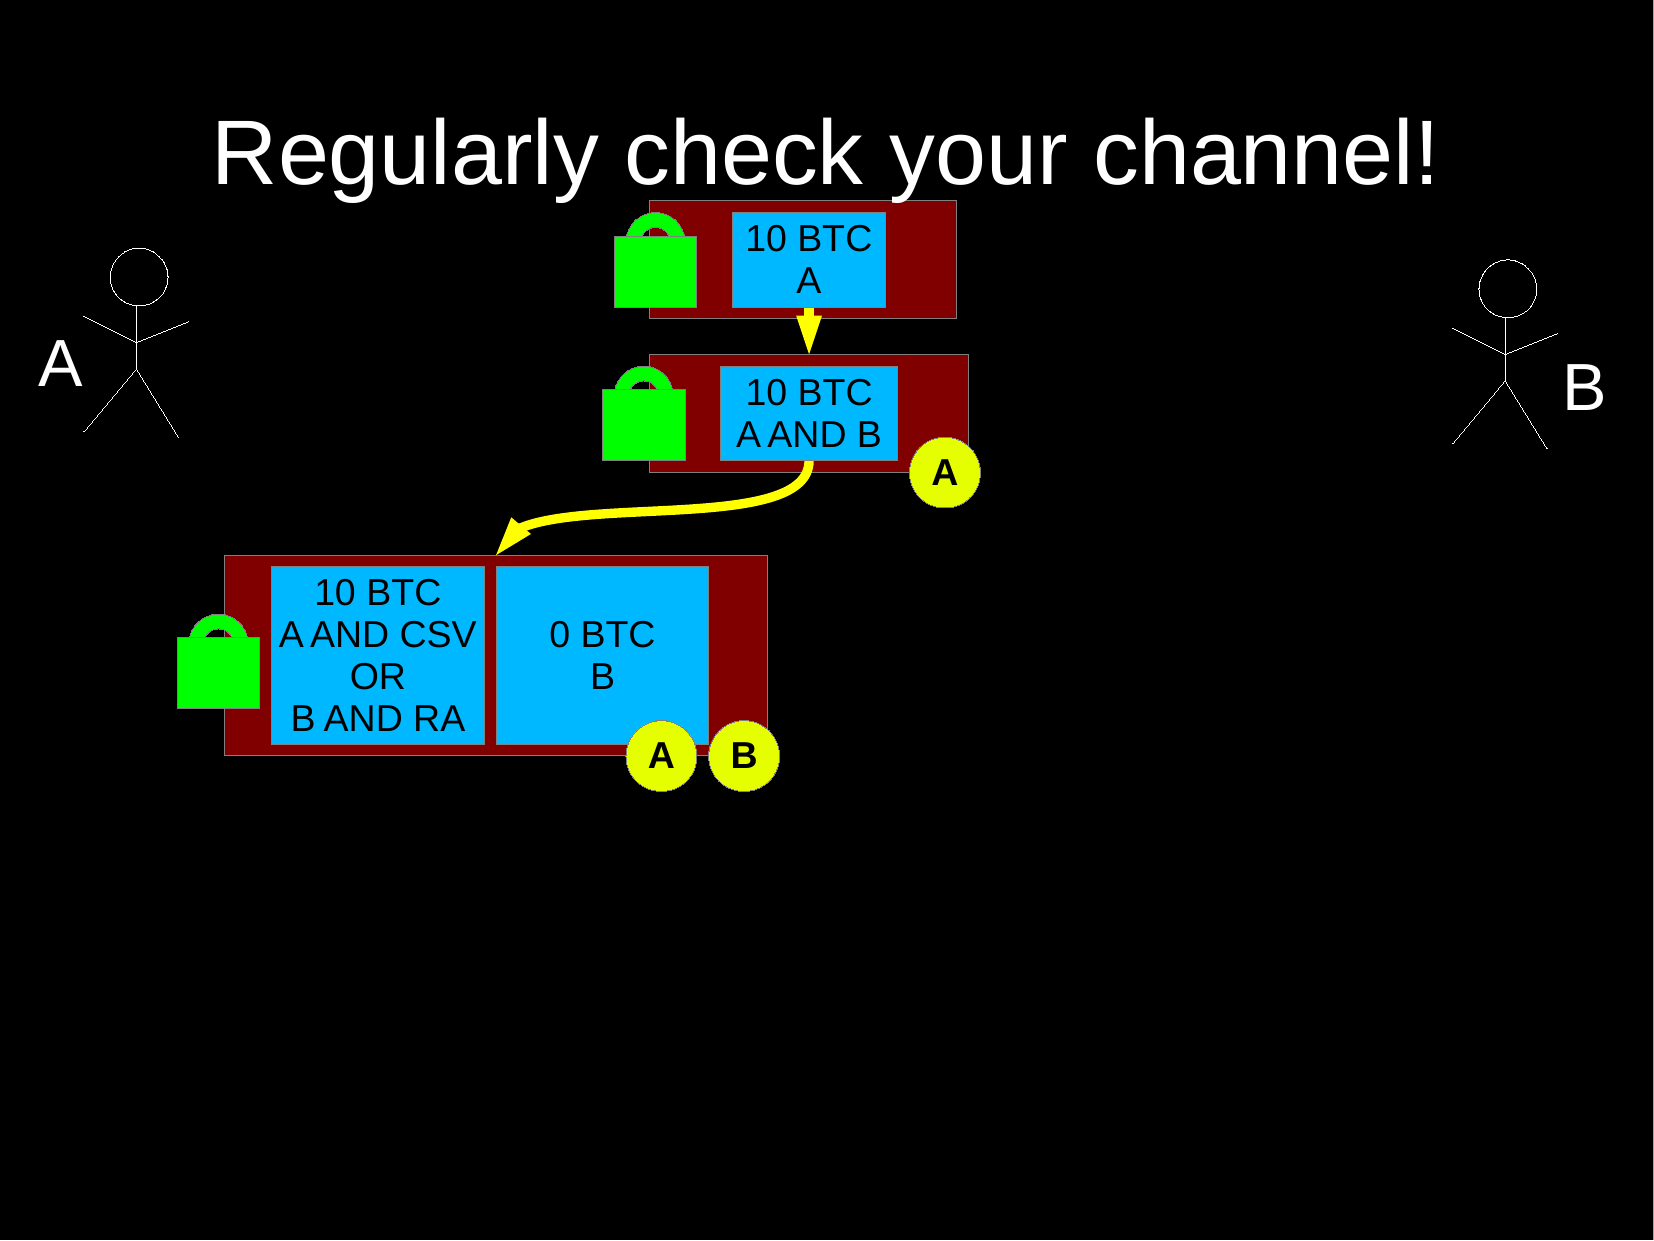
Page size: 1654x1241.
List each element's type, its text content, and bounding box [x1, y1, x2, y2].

text_box [814, 257, 957, 319]
text_box B [708, 720, 780, 792]
text_box A [23, 318, 98, 409]
text_box [177, 555, 768, 756]
text_box [602, 354, 969, 473]
text_box 10 BTC A AND B [720, 366, 898, 461]
text_box 10 BTC A AND CSV OR B AND RA [271, 566, 485, 745]
text_box A [625, 720, 697, 792]
text_box B [1547, 342, 1622, 432]
title Regularly check your channel! [82, 49, 1571, 257]
text_box 0 BTC B [496, 566, 709, 745]
text_box 10 BTC A [732, 257, 886, 308]
text_box A [909, 437, 981, 508]
text_box [614, 257, 804, 319]
